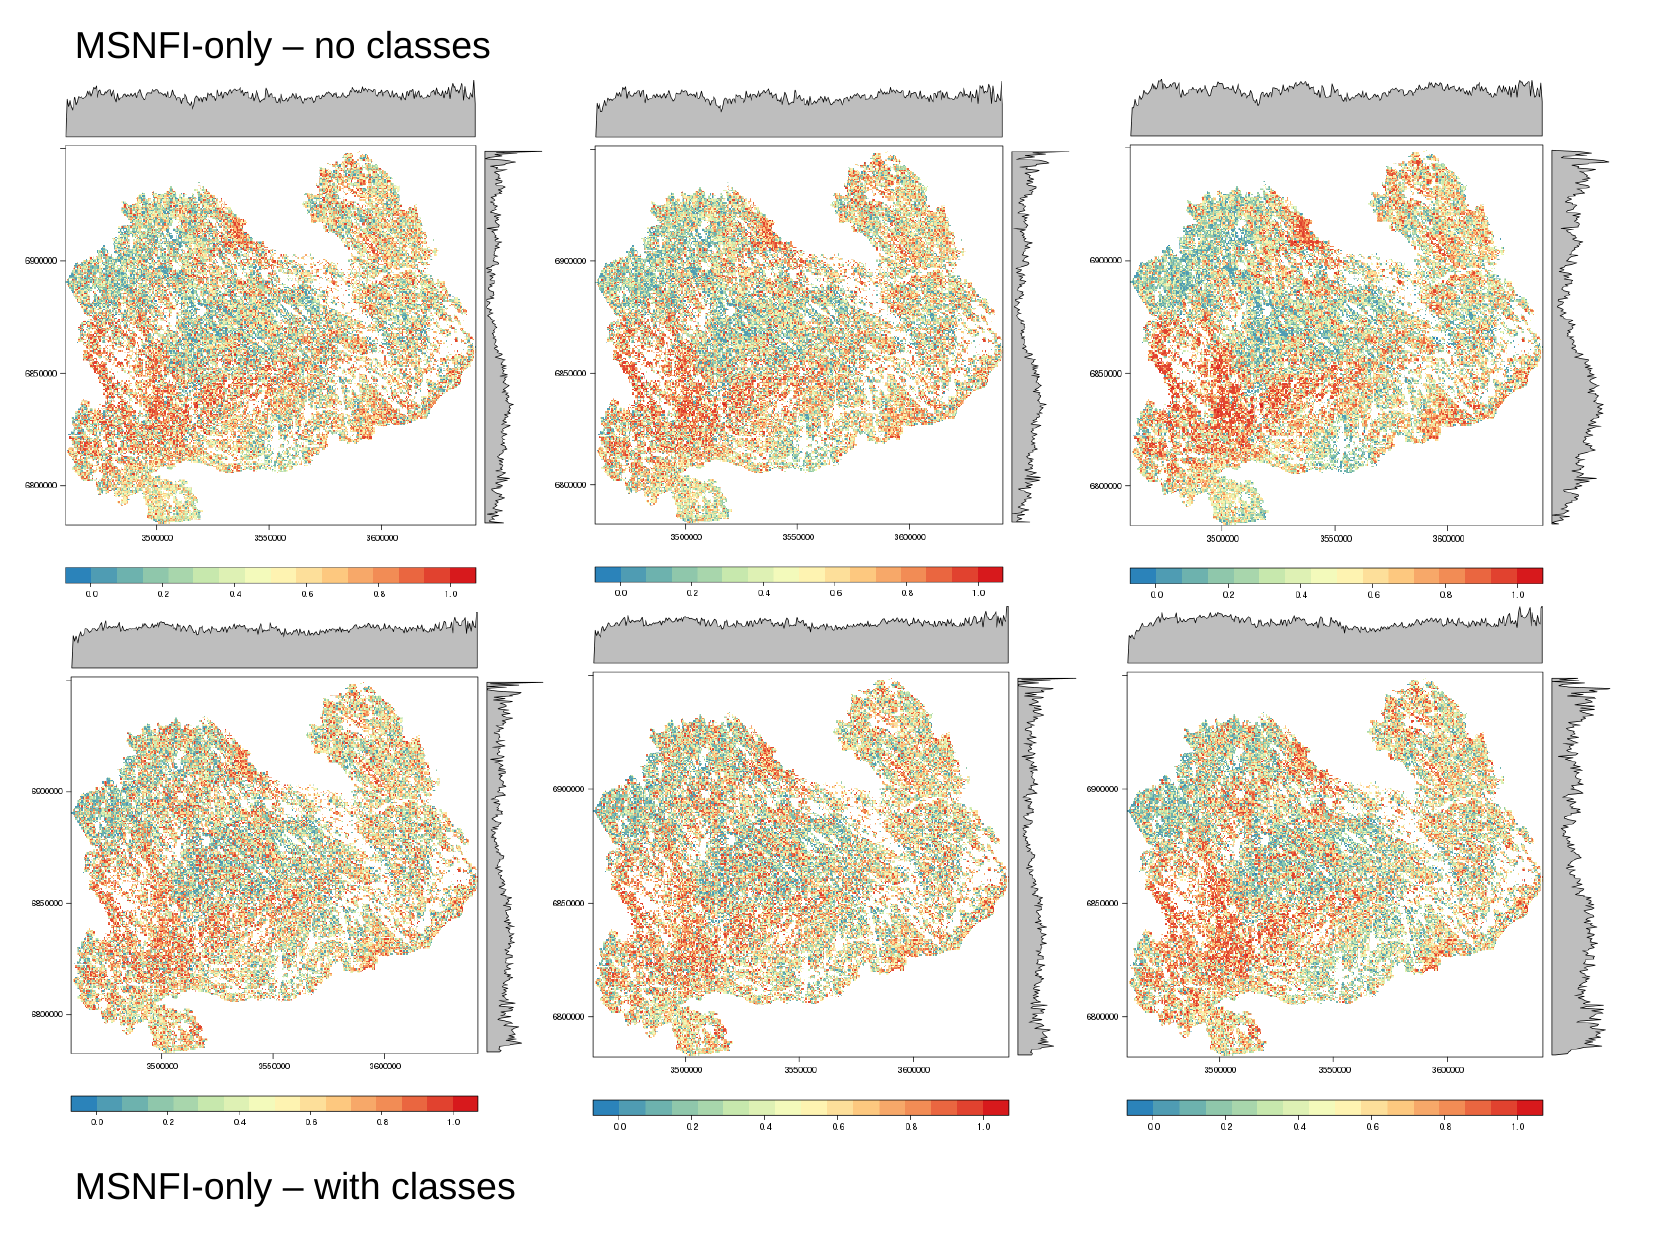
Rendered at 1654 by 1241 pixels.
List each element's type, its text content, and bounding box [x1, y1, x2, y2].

text_box MSNFI-only – no classes [60, 17, 505, 75]
text_box MSNFI-only – with classes [60, 1158, 530, 1216]
picture [18, 74, 1078, 1140]
picture [1080, 73, 1613, 1140]
